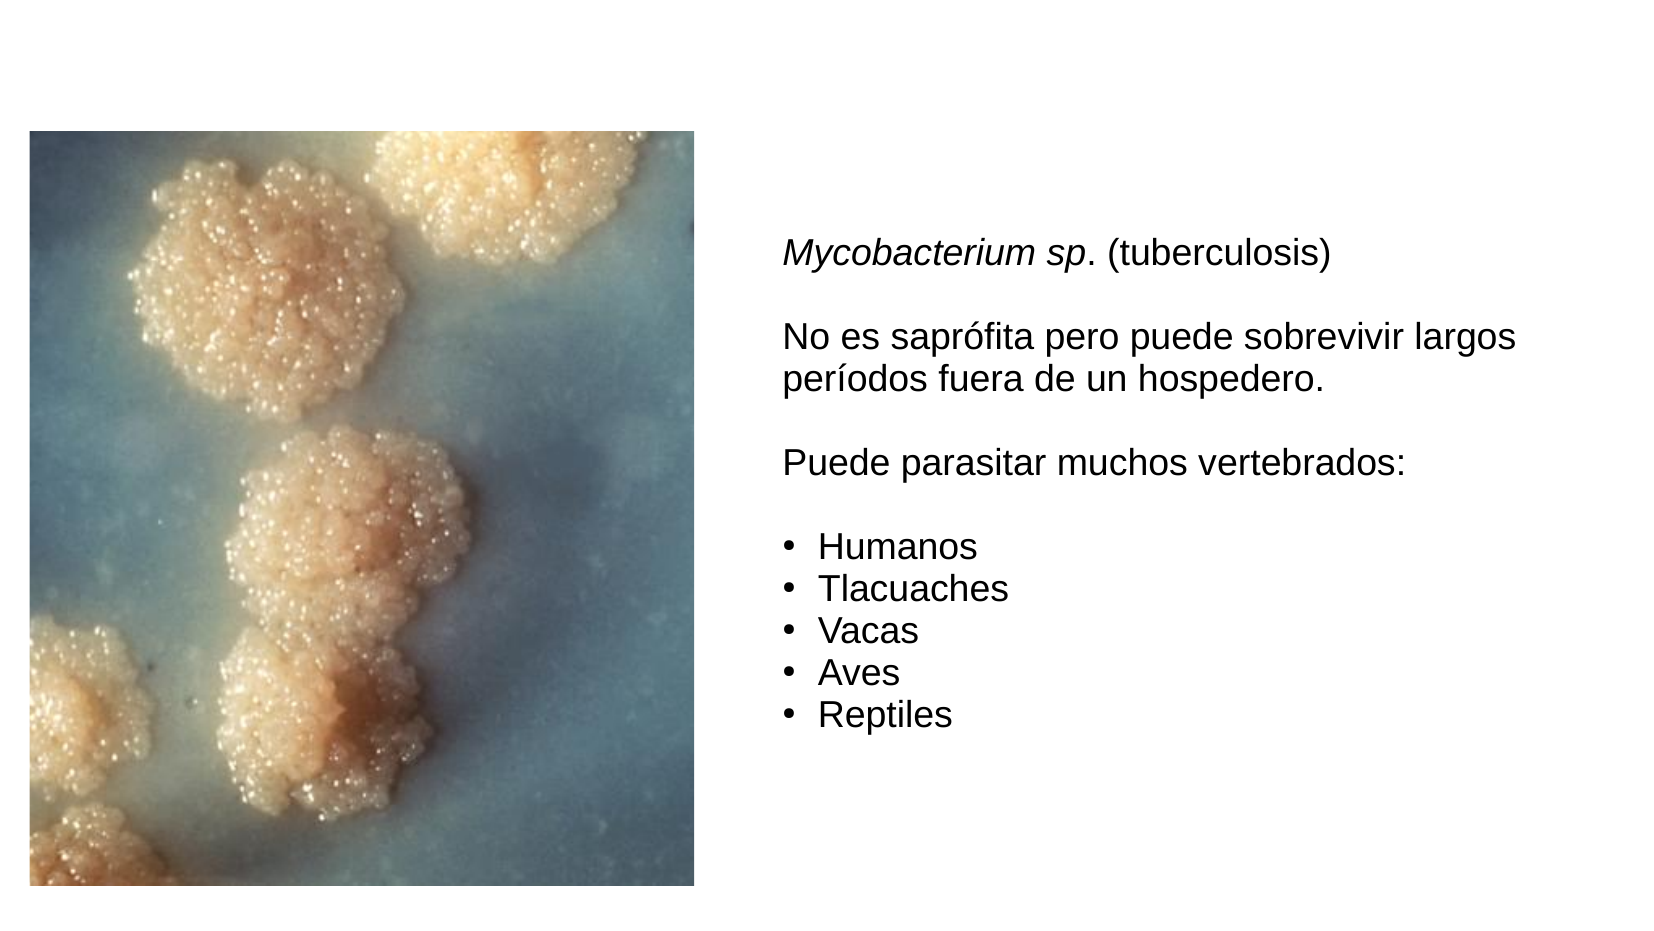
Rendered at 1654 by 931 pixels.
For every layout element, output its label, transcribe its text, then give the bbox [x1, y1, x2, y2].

text_box Mycobacterium sp. (tuberculosis) No es saprófita pero puede sobrevivir largos períodos fuera de un hospedero. Puede parasitar muchos vertebrados: Humanos Tlacuaches Vacas Aves Reptiles [767, 224, 1625, 744]
picture [29, 131, 695, 886]
